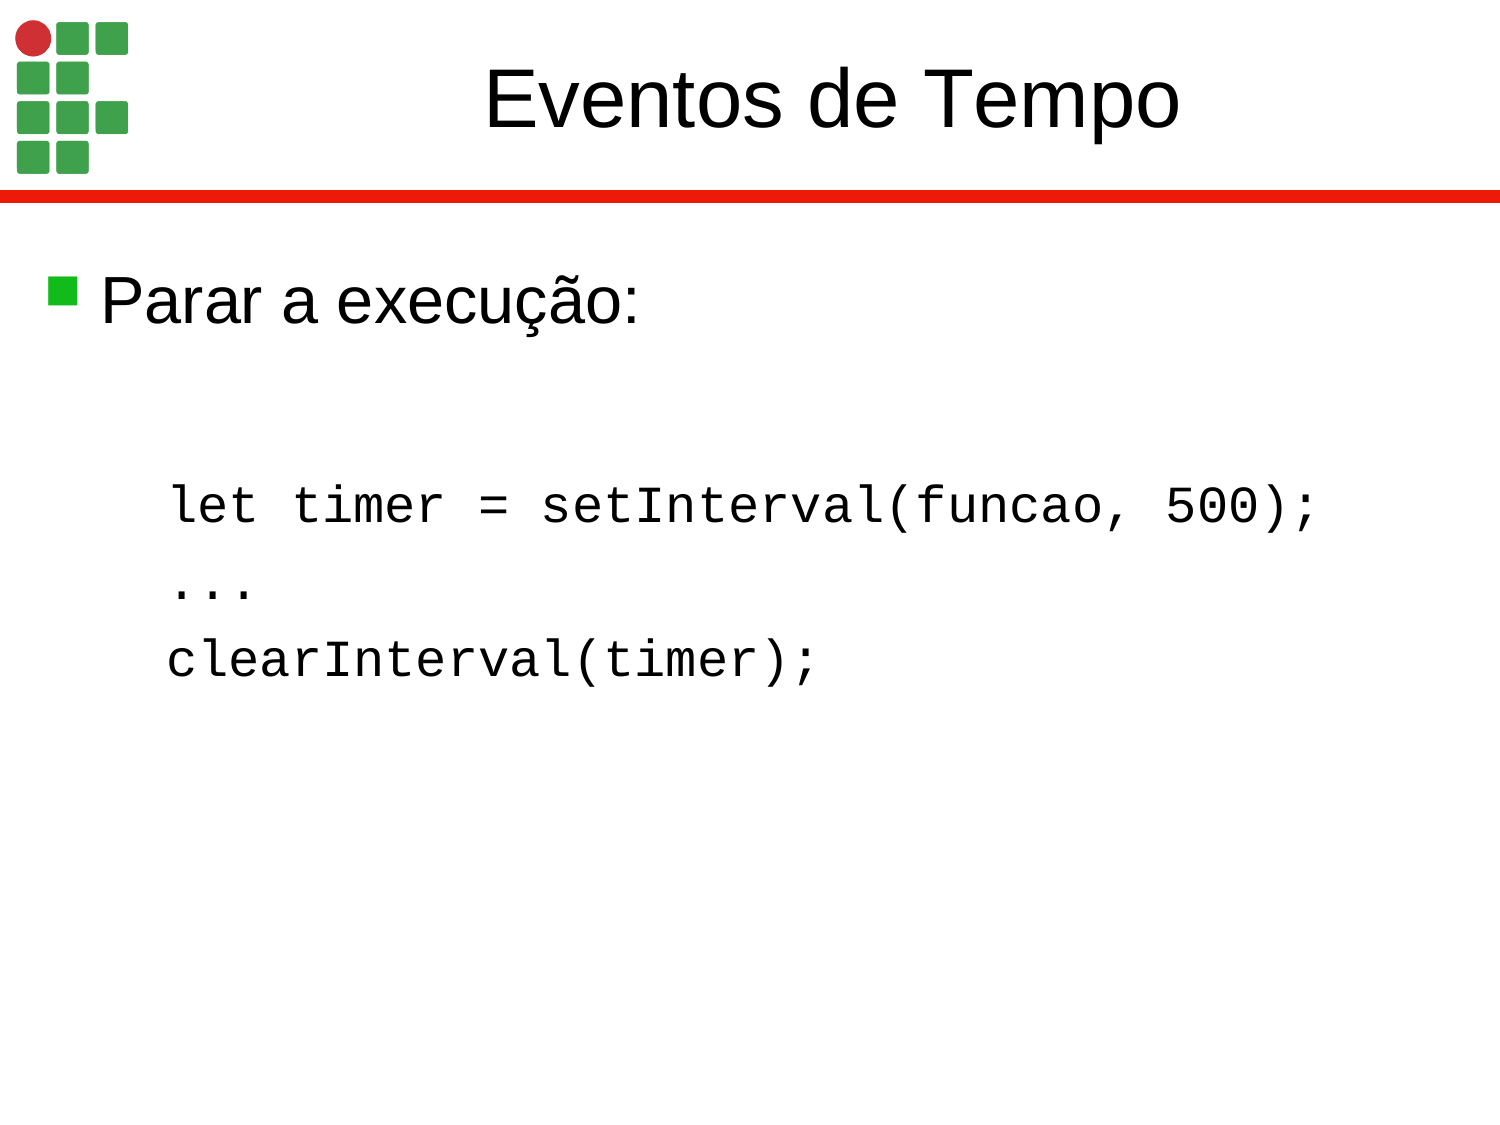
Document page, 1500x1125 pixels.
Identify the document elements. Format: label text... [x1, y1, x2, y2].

list Parar a execução: let timer = setInterval(funcao, 500); ... clearInterval(timer); [29, 207, 1471, 1087]
title Eventos de Tempo [165, 0, 1500, 202]
picture [14, 16, 130, 178]
